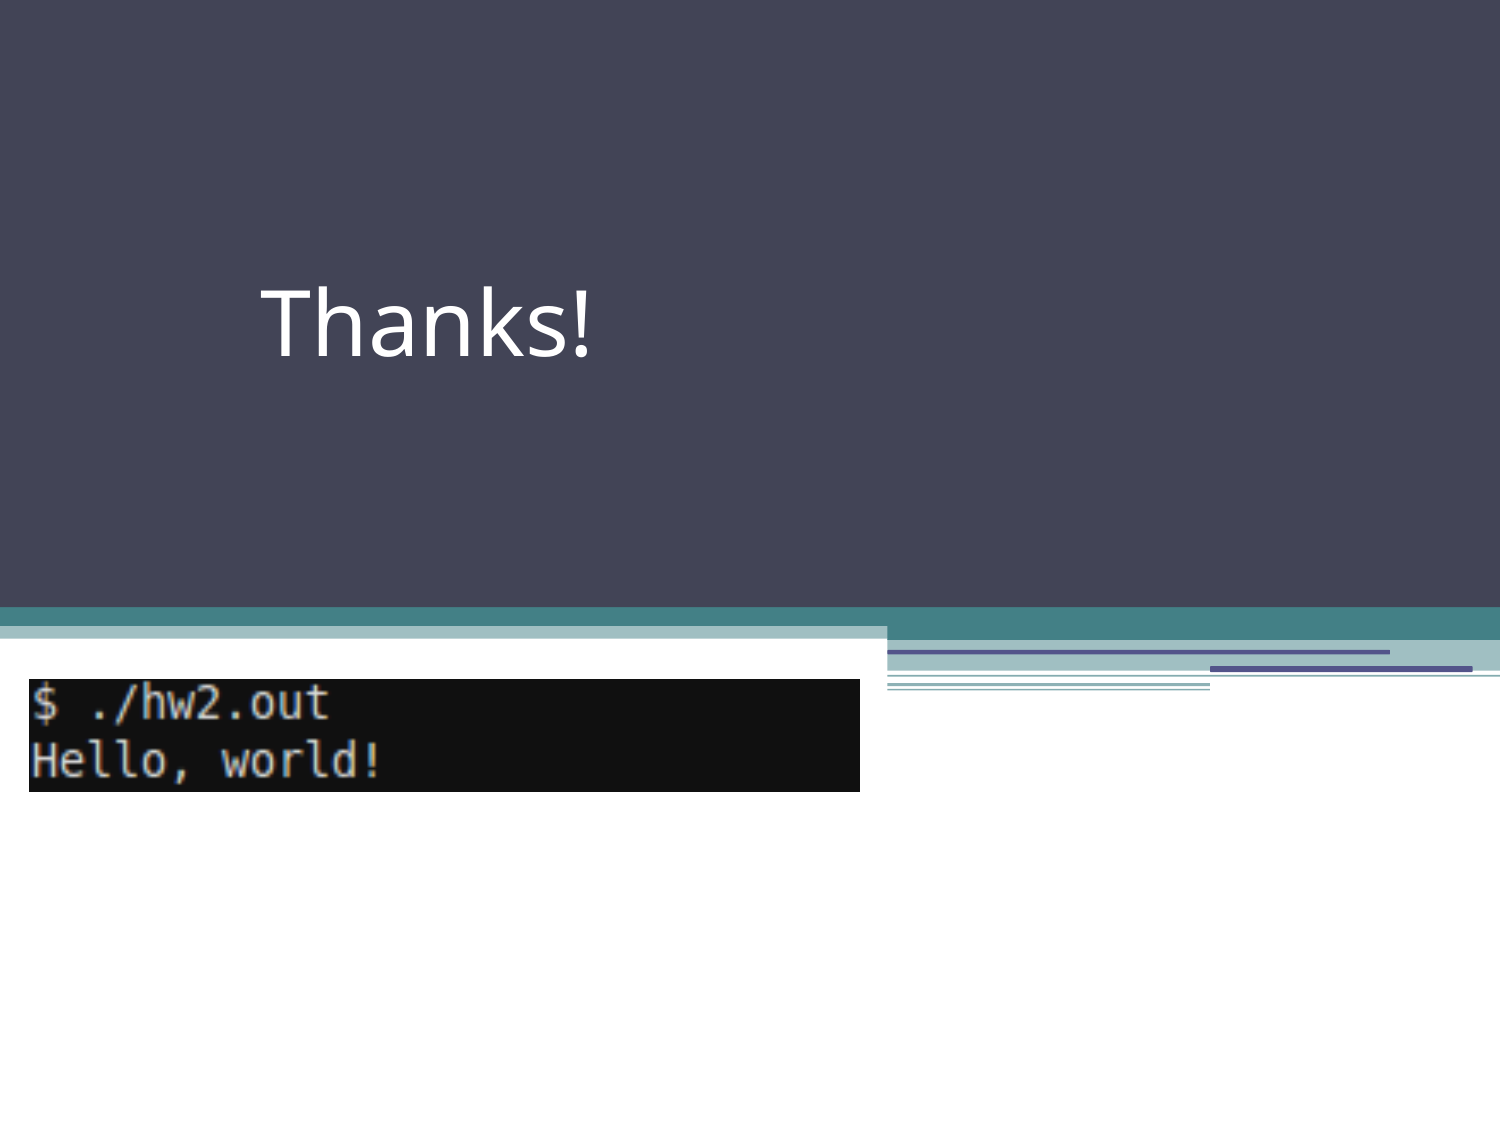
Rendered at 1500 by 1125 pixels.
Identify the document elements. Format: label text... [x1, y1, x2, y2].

picture [29, 679, 860, 792]
text_box Thanks! [246, 257, 1067, 383]
